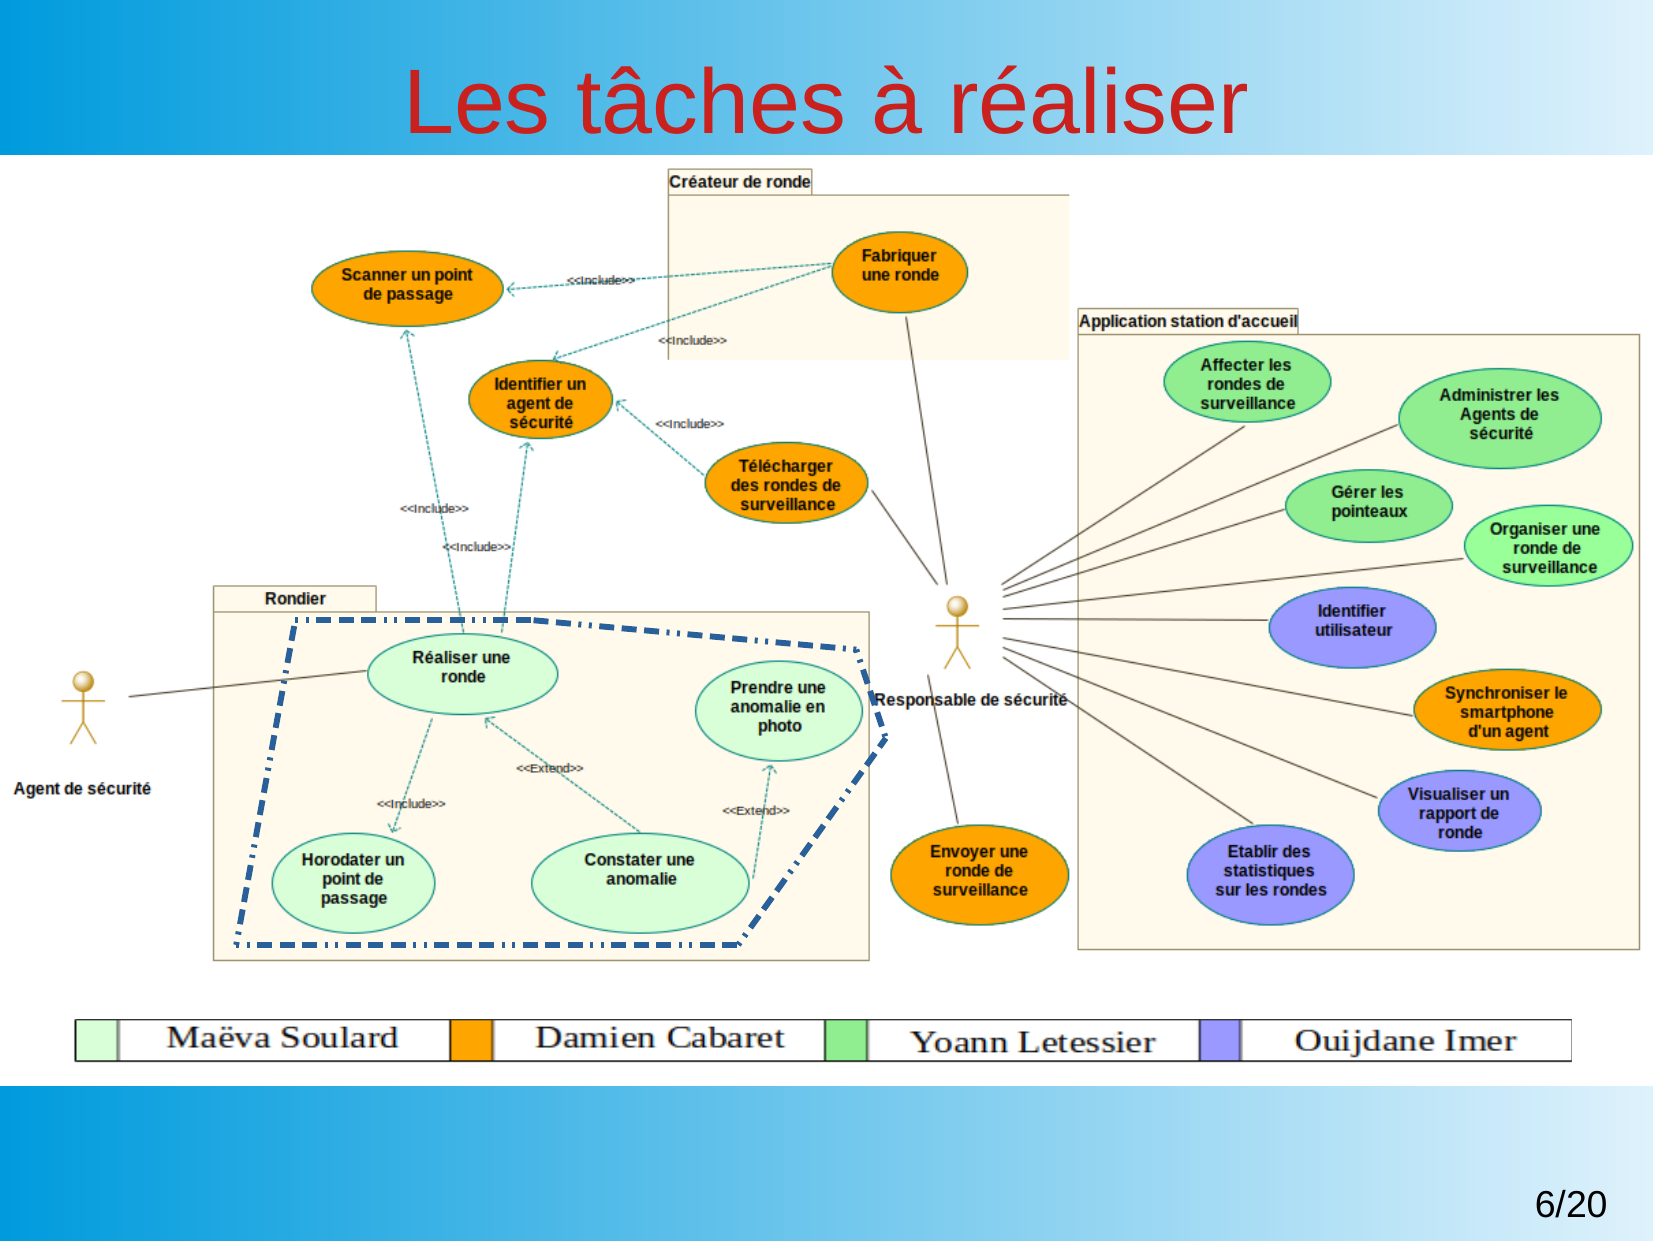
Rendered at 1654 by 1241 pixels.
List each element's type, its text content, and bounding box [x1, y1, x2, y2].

picture [0, 155, 1654, 975]
title Les tâches à réaliser [82, 49, 1571, 155]
text_box <numéro>/20 [1520, 1175, 1654, 1241]
picture [65, 1019, 1572, 1067]
